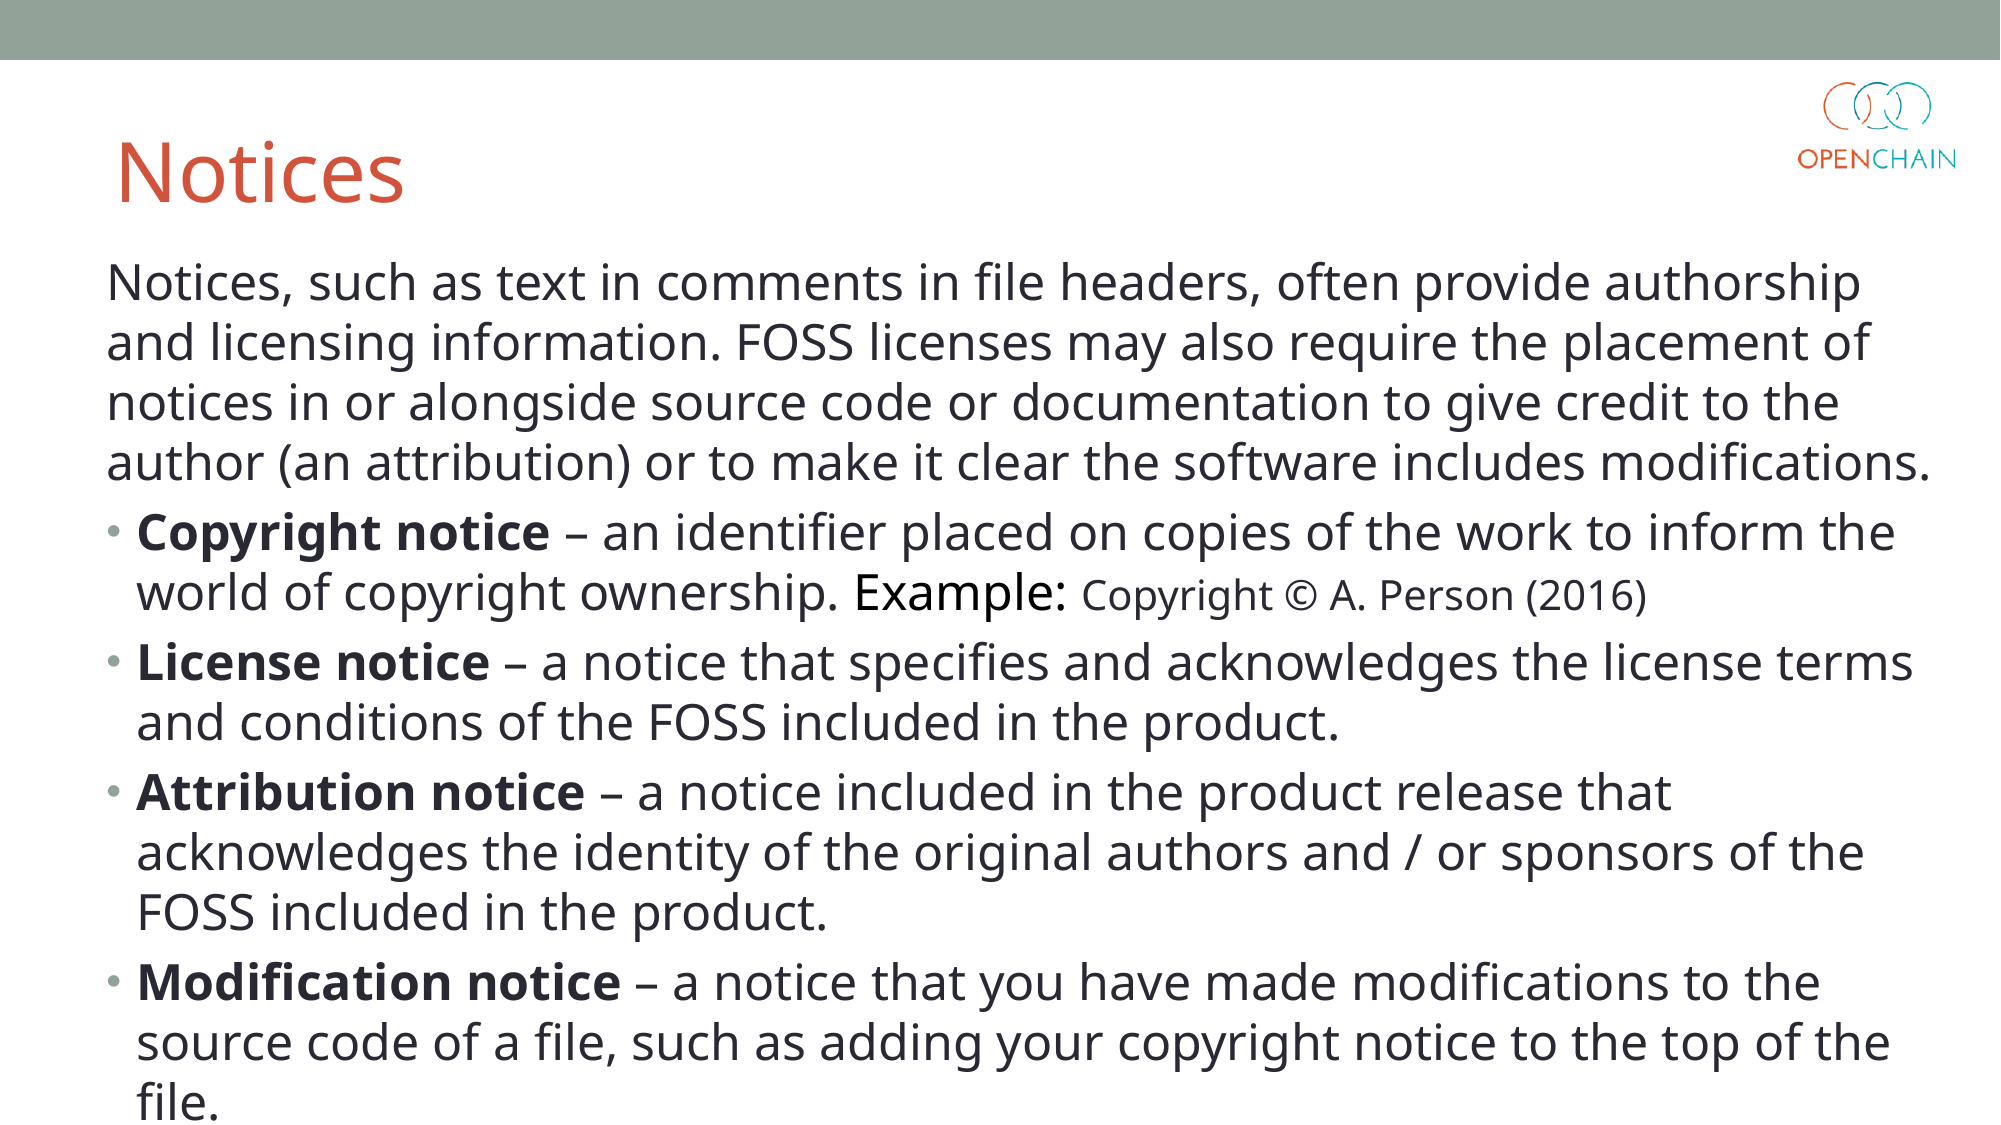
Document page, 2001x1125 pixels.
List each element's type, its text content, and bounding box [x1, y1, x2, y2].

picture [1798, 82, 1955, 169]
title Notices [99, 87, 1900, 243]
list Notices, such as text in comments in file headers, often provide authorship and licensing information. FOSS licenses may also require the placement of notices in or alongside source code or documentation to give credit to the author (an attribution) or to make it clear the software includes modifications. Copyright notice – an identifier placed on copies of the work to inform the world of copyright ownership. Example: Copyright © A. Person (2016) License notice – a notice that specifies and acknowledges the license terms and conditions of the FOSS included in the product. Attribution notice – a notice included in the product release that acknowledges the identity of the original authors and / or sponsors of the FOSS included in the product. Modification notice – a notice that you have made modifications to the source code of a file, such as adding your copyright notice to the top of the file. [91, 243, 1970, 1125]
